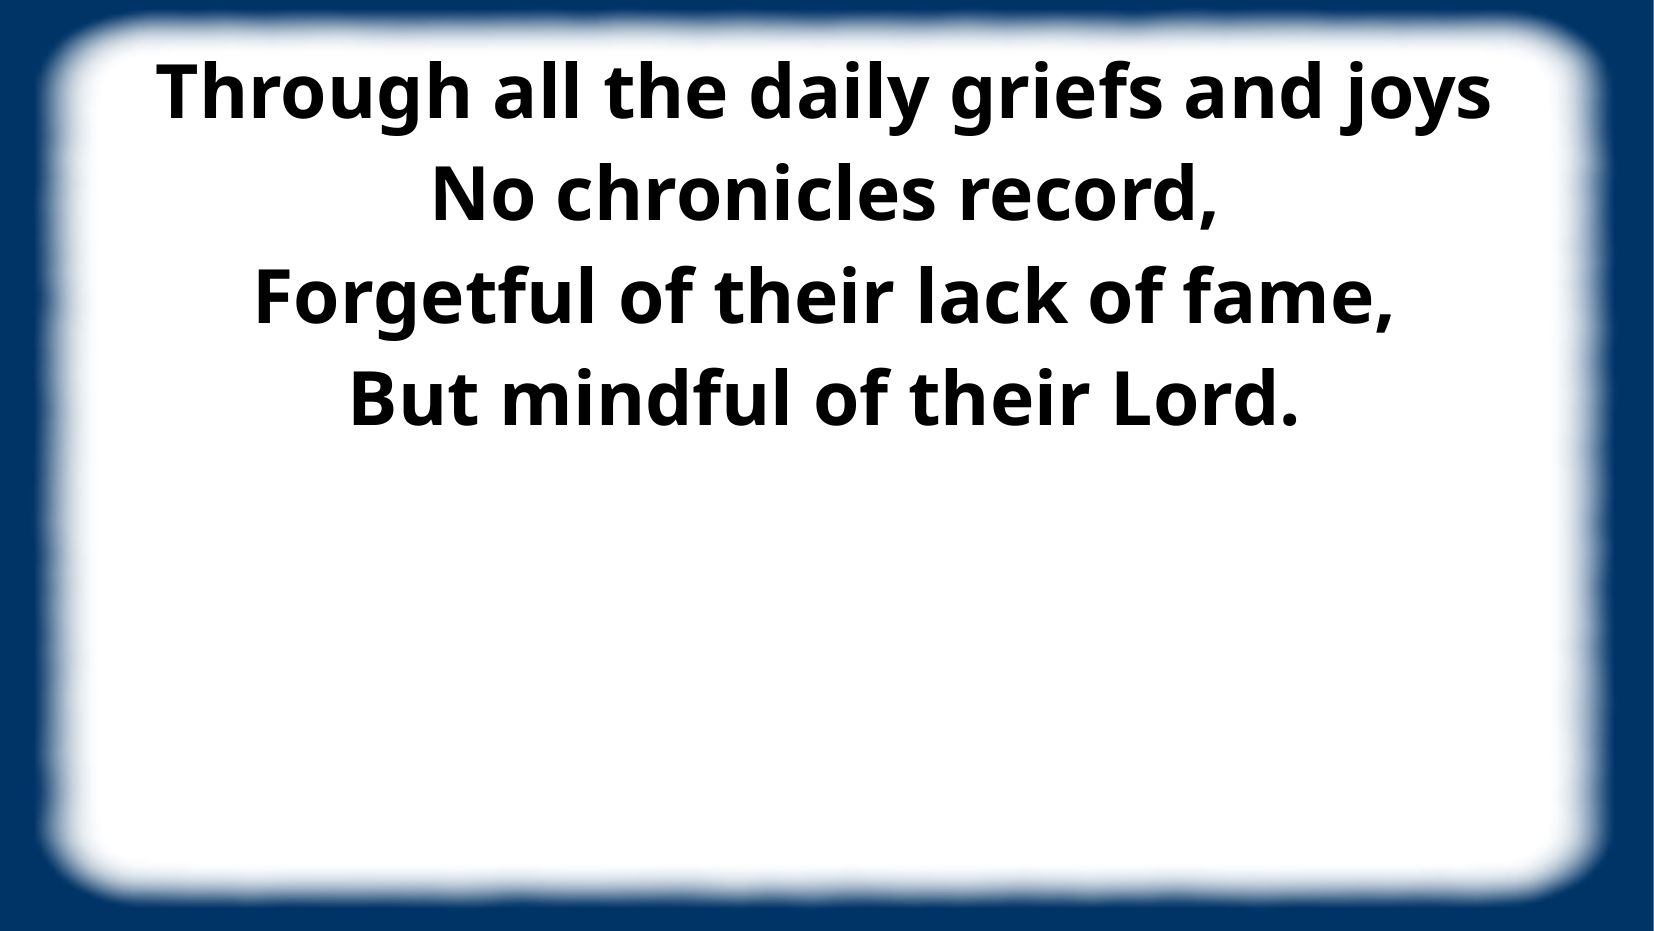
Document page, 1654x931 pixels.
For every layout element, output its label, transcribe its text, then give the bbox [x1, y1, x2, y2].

picture [0, 0, 1654, 931]
text_box Through all the daily griefs and joys No chronicles record, Forgetful of their lack of fame, But mindful of their Lord. [105, 30, 1546, 445]
